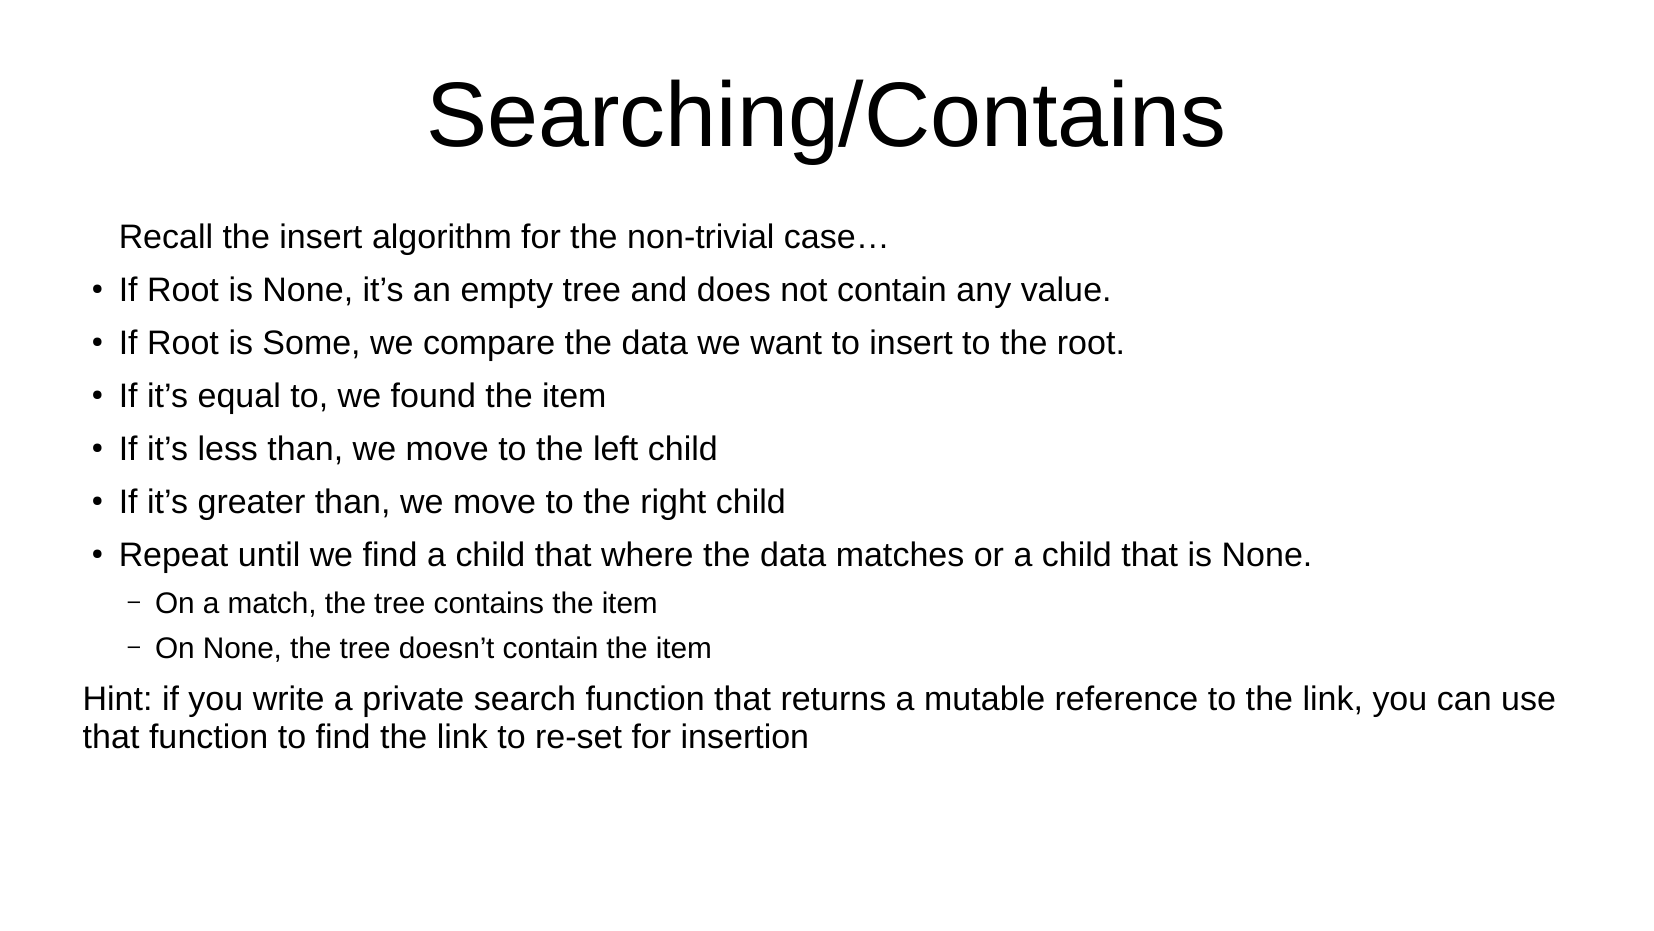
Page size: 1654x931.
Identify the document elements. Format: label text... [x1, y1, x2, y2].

list Recall the insert algorithm for the non-trivial case… If Root is None, it’s an empty tree and does not contain any value. If Root is Some, we compare the data we want to insert to the root. If it’s equal to, we found the item If it’s less than, we move to the left child If it’s greater than, we move to the right child Repeat until we find a child that where the data matches or a child that is None. On a match, the tree contains the item On None, the tree doesn’t contain the item Hint: if you write a private search function that returns a mutable reference to the link, you can use that function to find the link to re-set for insertion [82, 217, 1571, 758]
title Searching/Contains [82, 37, 1571, 193]
